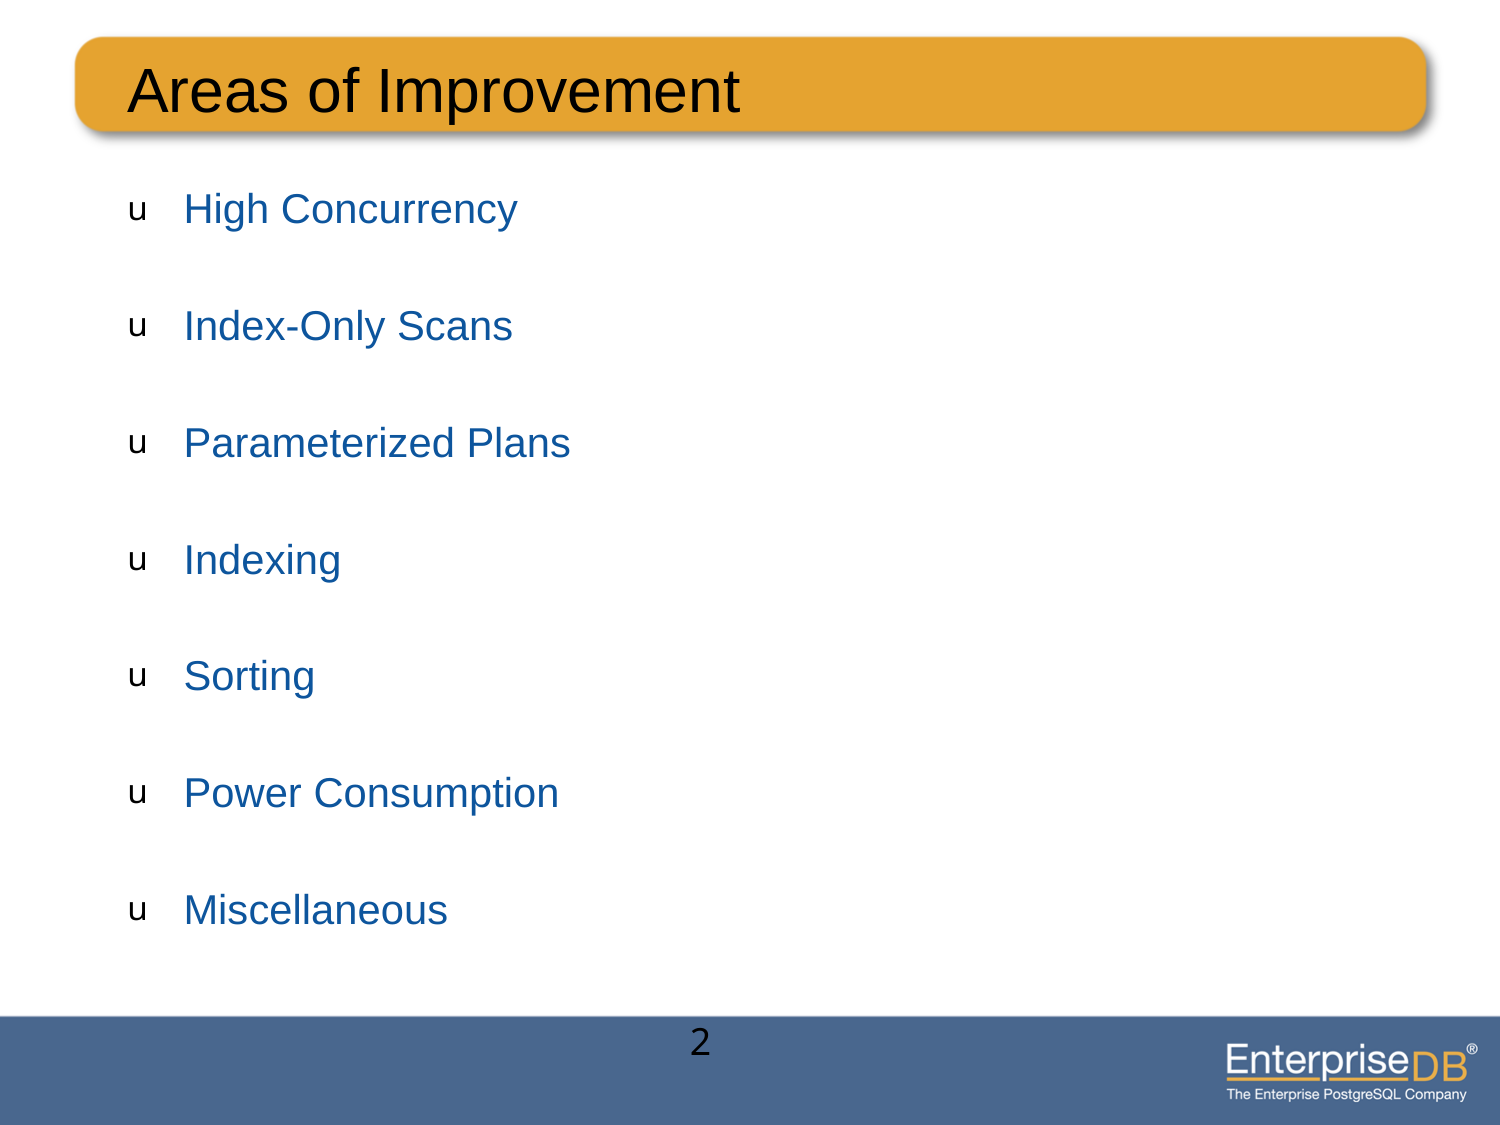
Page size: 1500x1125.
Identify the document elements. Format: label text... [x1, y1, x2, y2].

title Areas of Improvement [112, 37, 1388, 138]
list High Concurrency Index-Only Scans Parameterized Plans Indexing Sorting Power Consumption Miscellaneous [112, 174, 1388, 963]
slide_number <number> [675, 1010, 825, 1125]
picture [0, 0, 1500, 1125]
